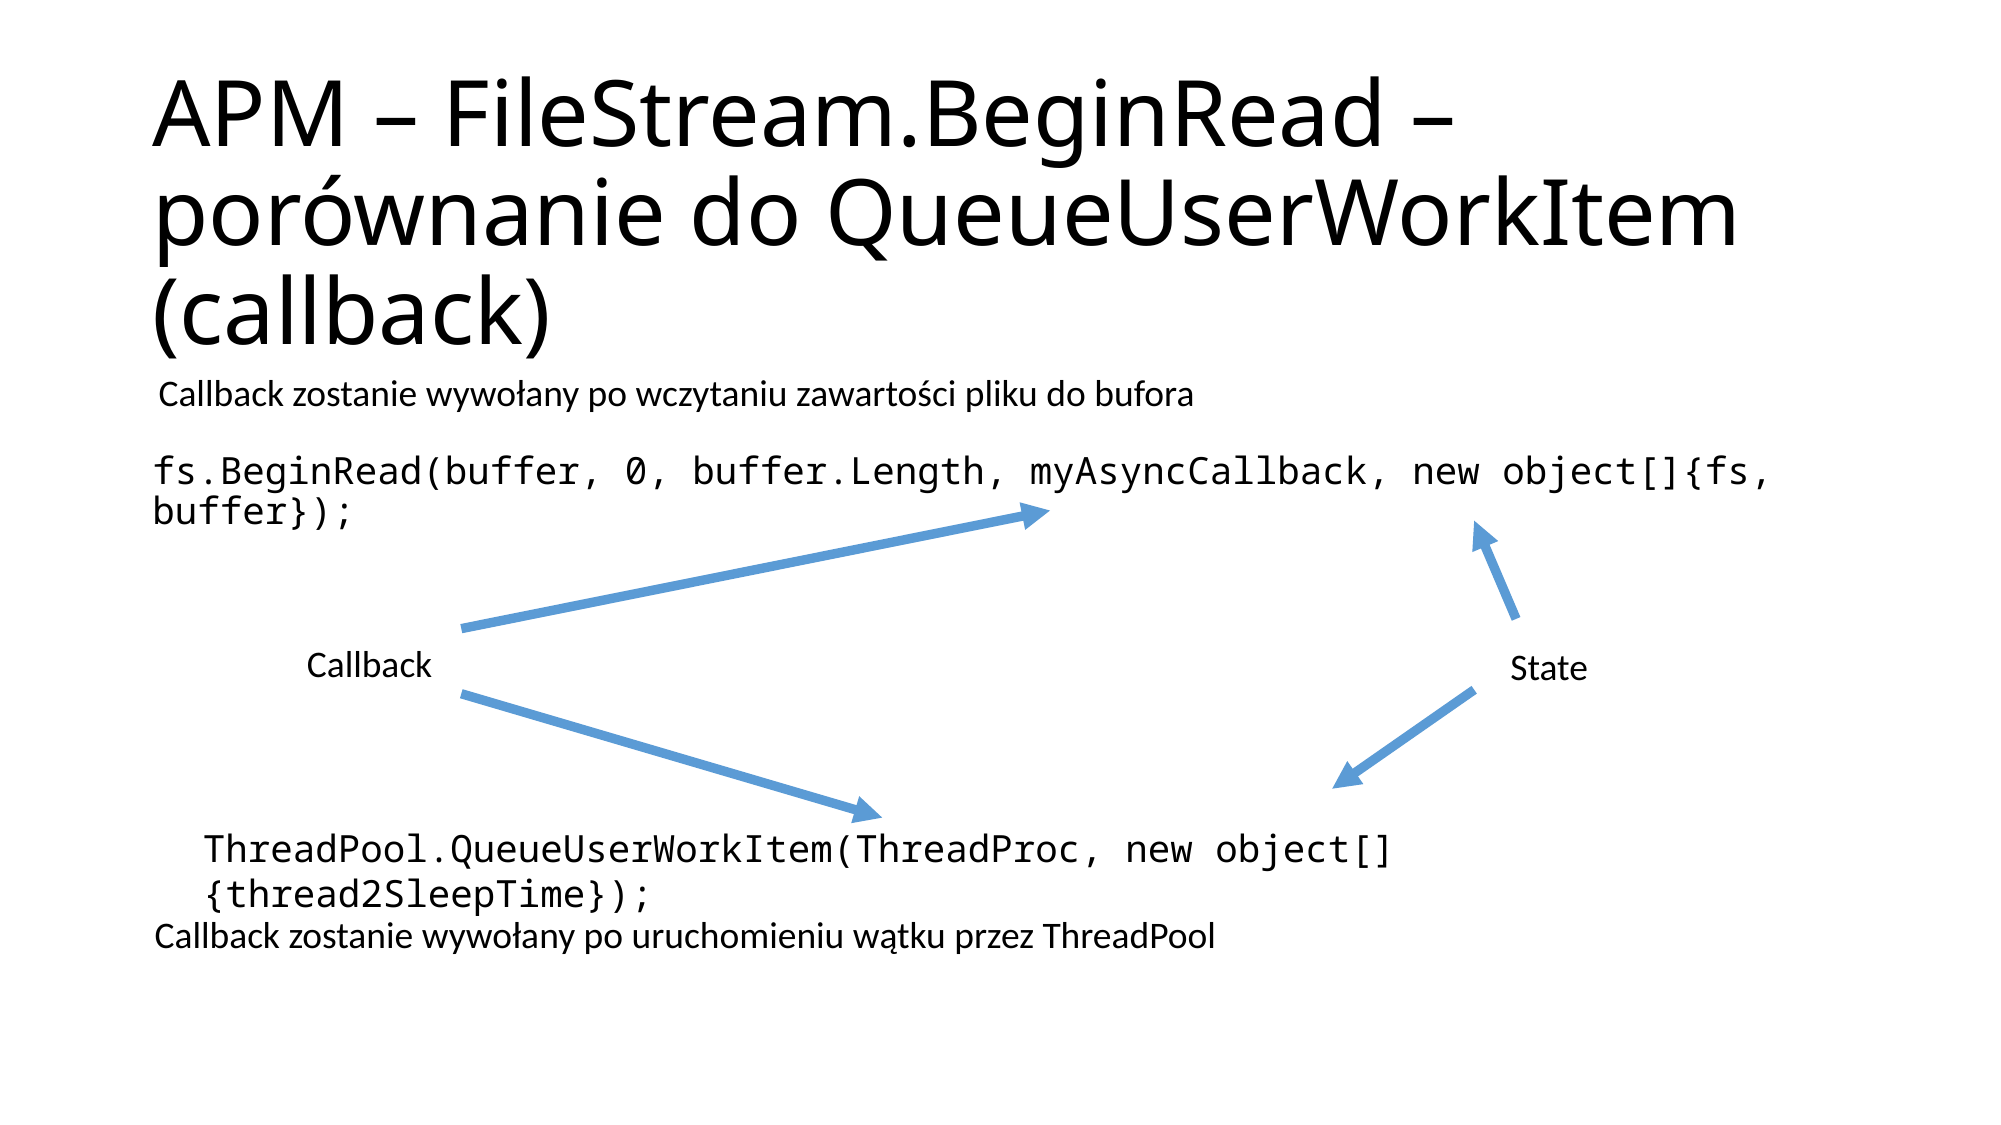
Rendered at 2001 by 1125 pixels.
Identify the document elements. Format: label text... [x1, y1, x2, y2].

text_box ThreadPool.QueueUserWorkItem(ThreadProc, new object[] {thread2SleepTime}); [188, 817, 1847, 923]
title APM – FileStream.BeginRead – porównanie do QueueUserWorkItem (callback) [137, 59, 1863, 278]
text_box Callback [292, 633, 448, 693]
list fs.BeginRead(buffer, 0, buffer.Length, myAsyncCallback, new object[]{fs, buffer}); [137, 444, 1897, 597]
text_box State [1495, 635, 1604, 696]
text_box Callback zostanie wywołany po wczytaniu zawartości pliku do bufora [143, 361, 1211, 422]
text_box Callback zostanie wywołany po uruchomieniu wątku przez ThreadPool [139, 903, 1232, 964]
